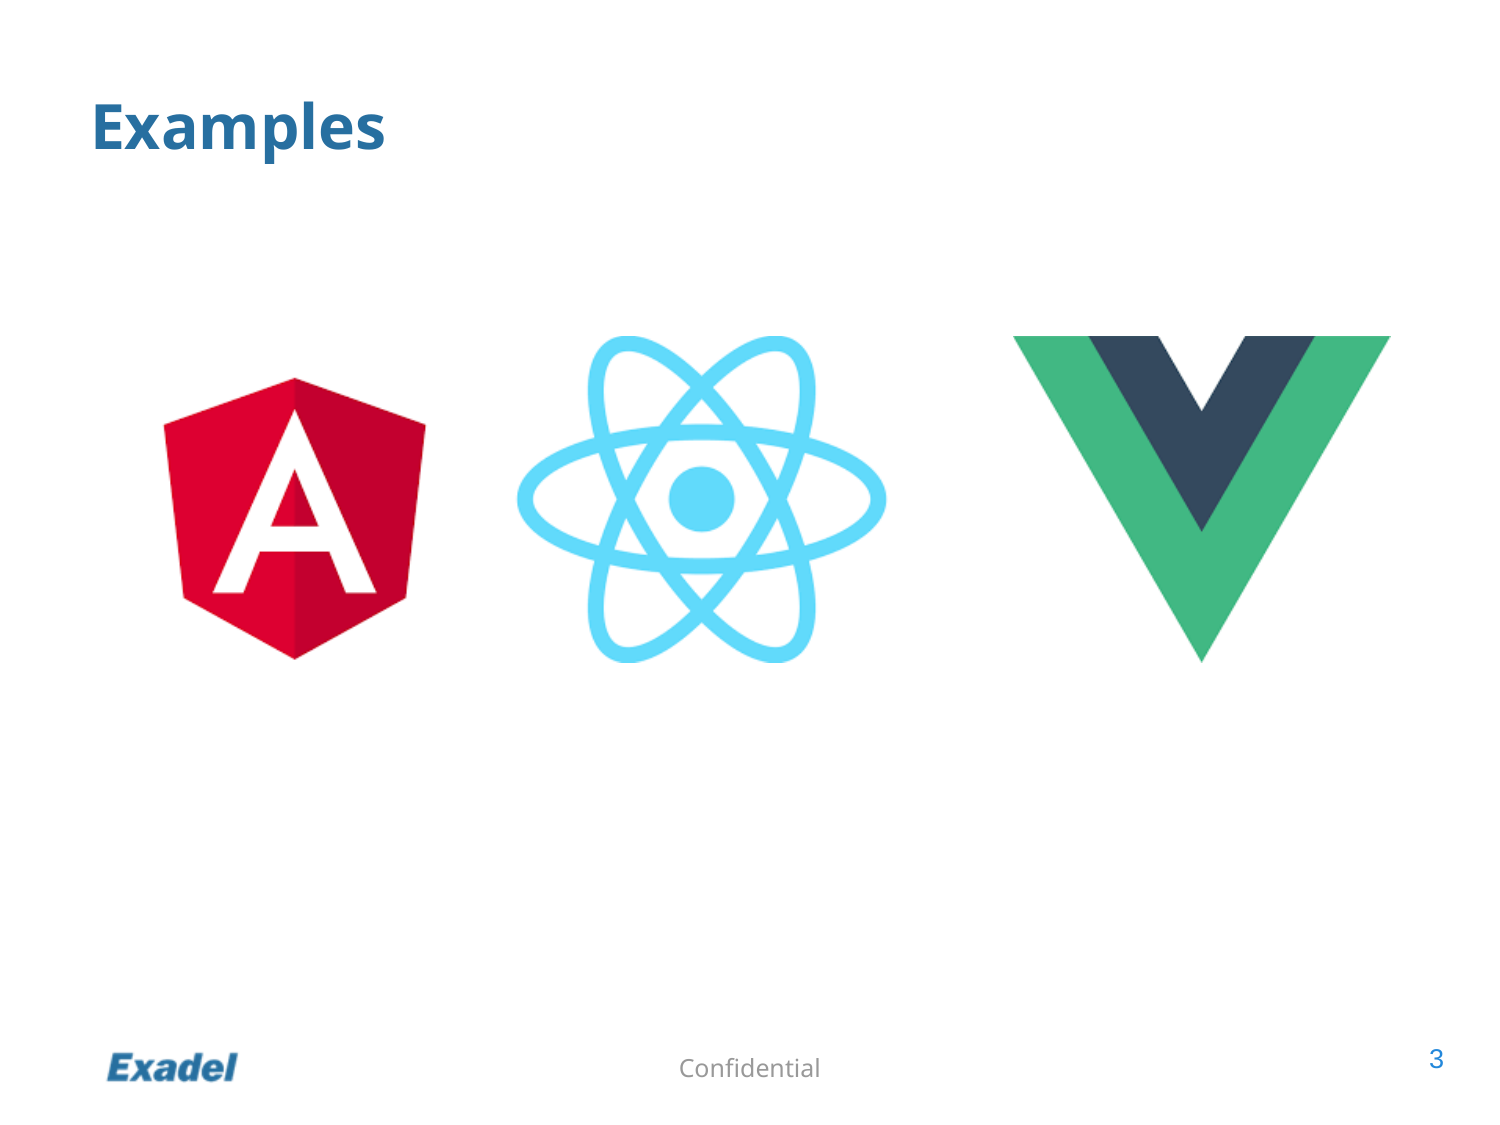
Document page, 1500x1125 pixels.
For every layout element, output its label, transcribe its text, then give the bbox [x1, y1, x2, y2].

title Examples [75, 57, 1425, 178]
slide_number <number> [1369, 1014, 1460, 1101]
picture [75, 1039, 282, 1102]
picture [1013, 336, 1391, 664]
picture [513, 336, 891, 664]
picture [119, 336, 471, 688]
